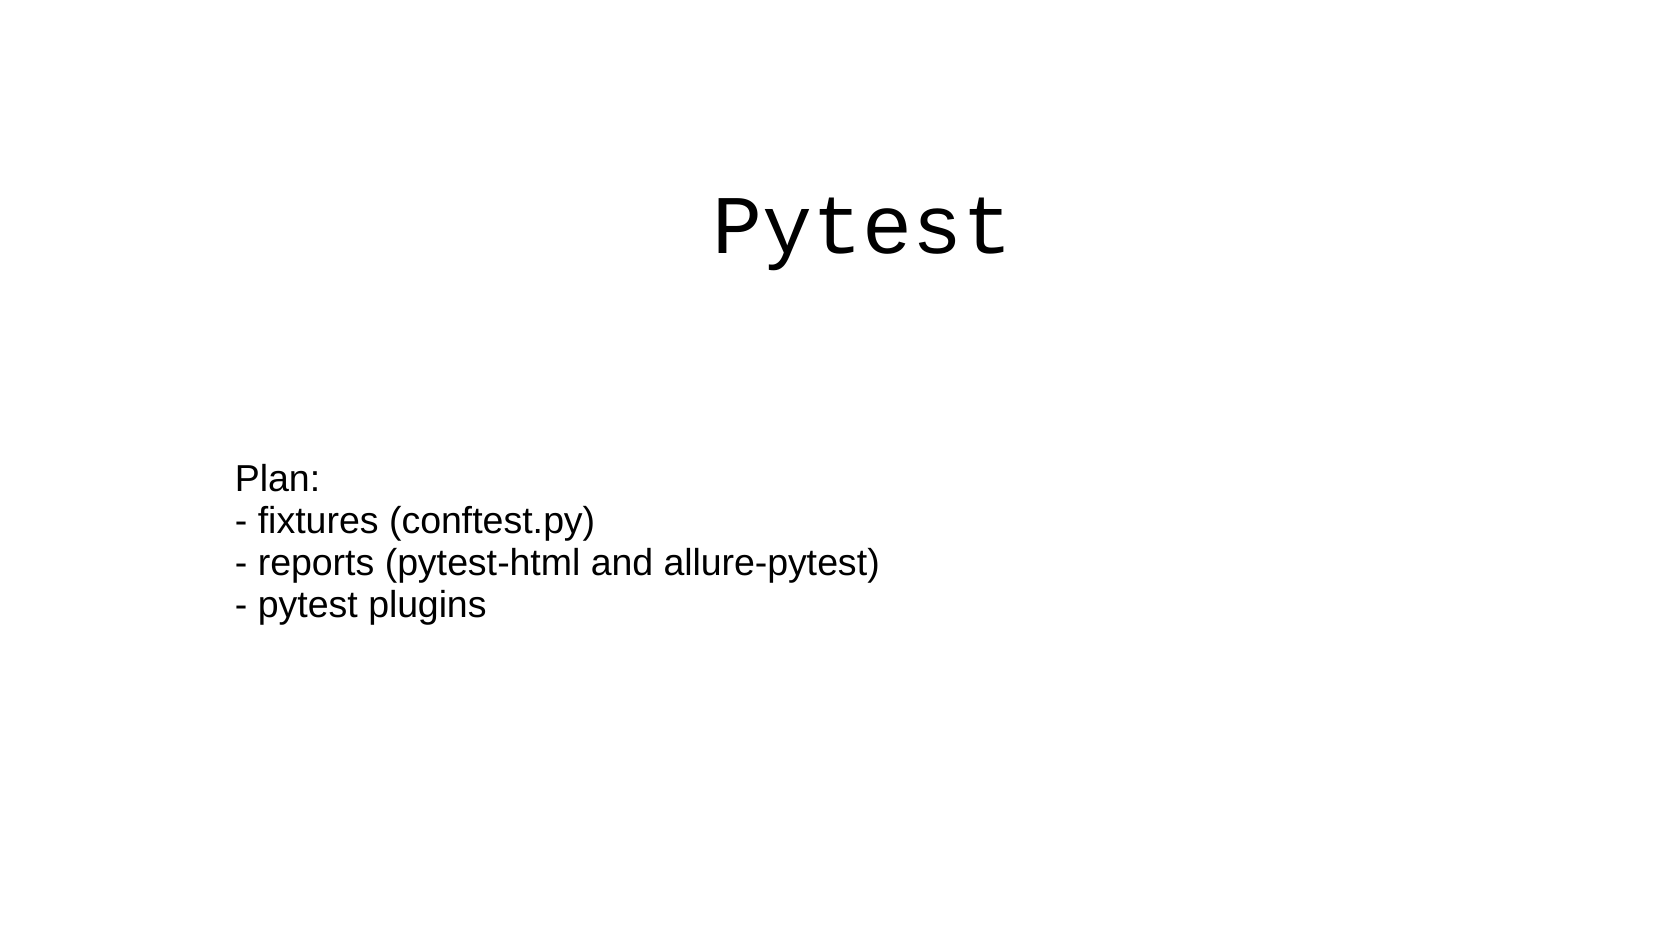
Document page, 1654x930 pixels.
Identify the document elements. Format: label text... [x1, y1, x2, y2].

text_box Pytest [299, 177, 1425, 750]
text_box Plan: - fixtures (conftest.py) - reports (pytest-html and allure-pytest) - pytest plugins [220, 450, 896, 633]
